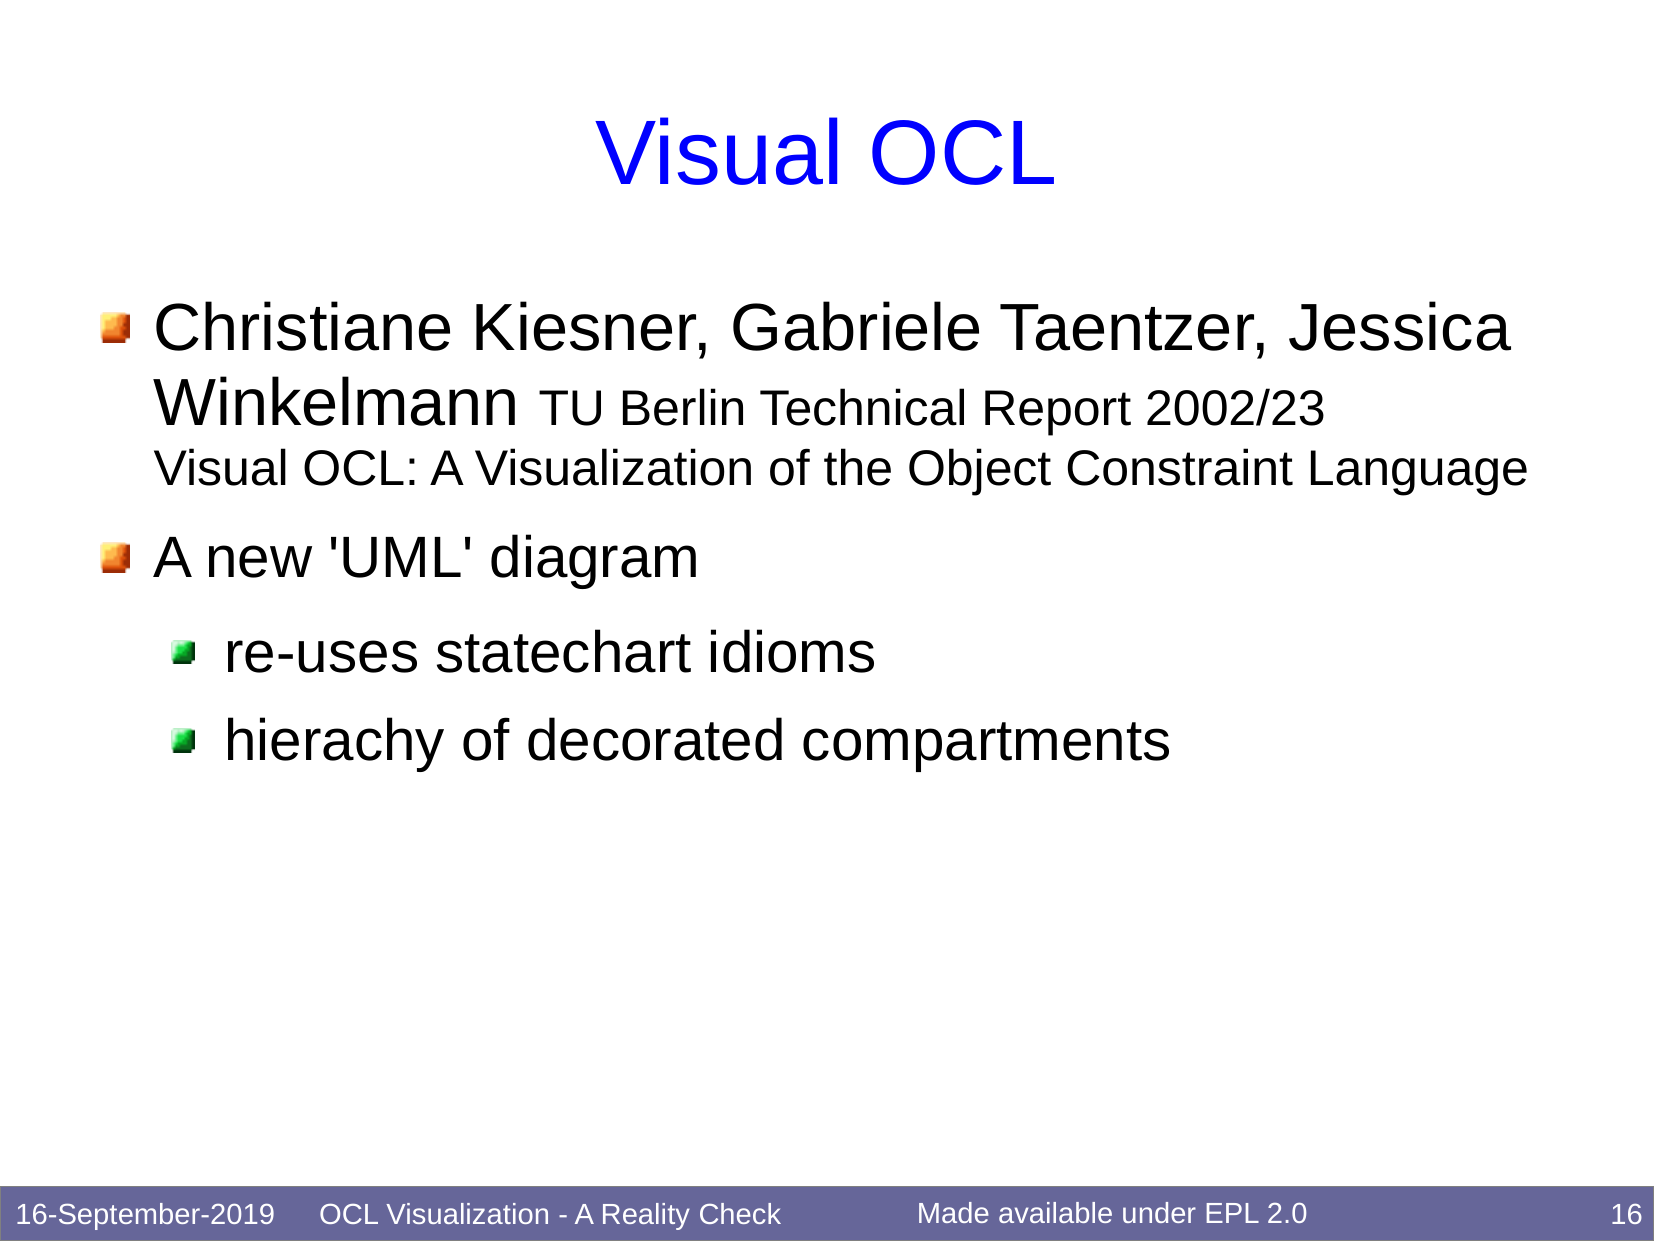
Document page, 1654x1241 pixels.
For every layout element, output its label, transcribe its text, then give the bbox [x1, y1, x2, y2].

title Visual OCL [82, 49, 1571, 257]
list Christiane Kiesner, Gabriele Taentzer, Jessica Winkelmann TU Berlin Technical Report 2002/23 Visual OCL: A Visualization of the Object Constraint Language A new 'UML' diagram re-uses statechart idioms hierachy of decorated compartments [82, 290, 1571, 1010]
